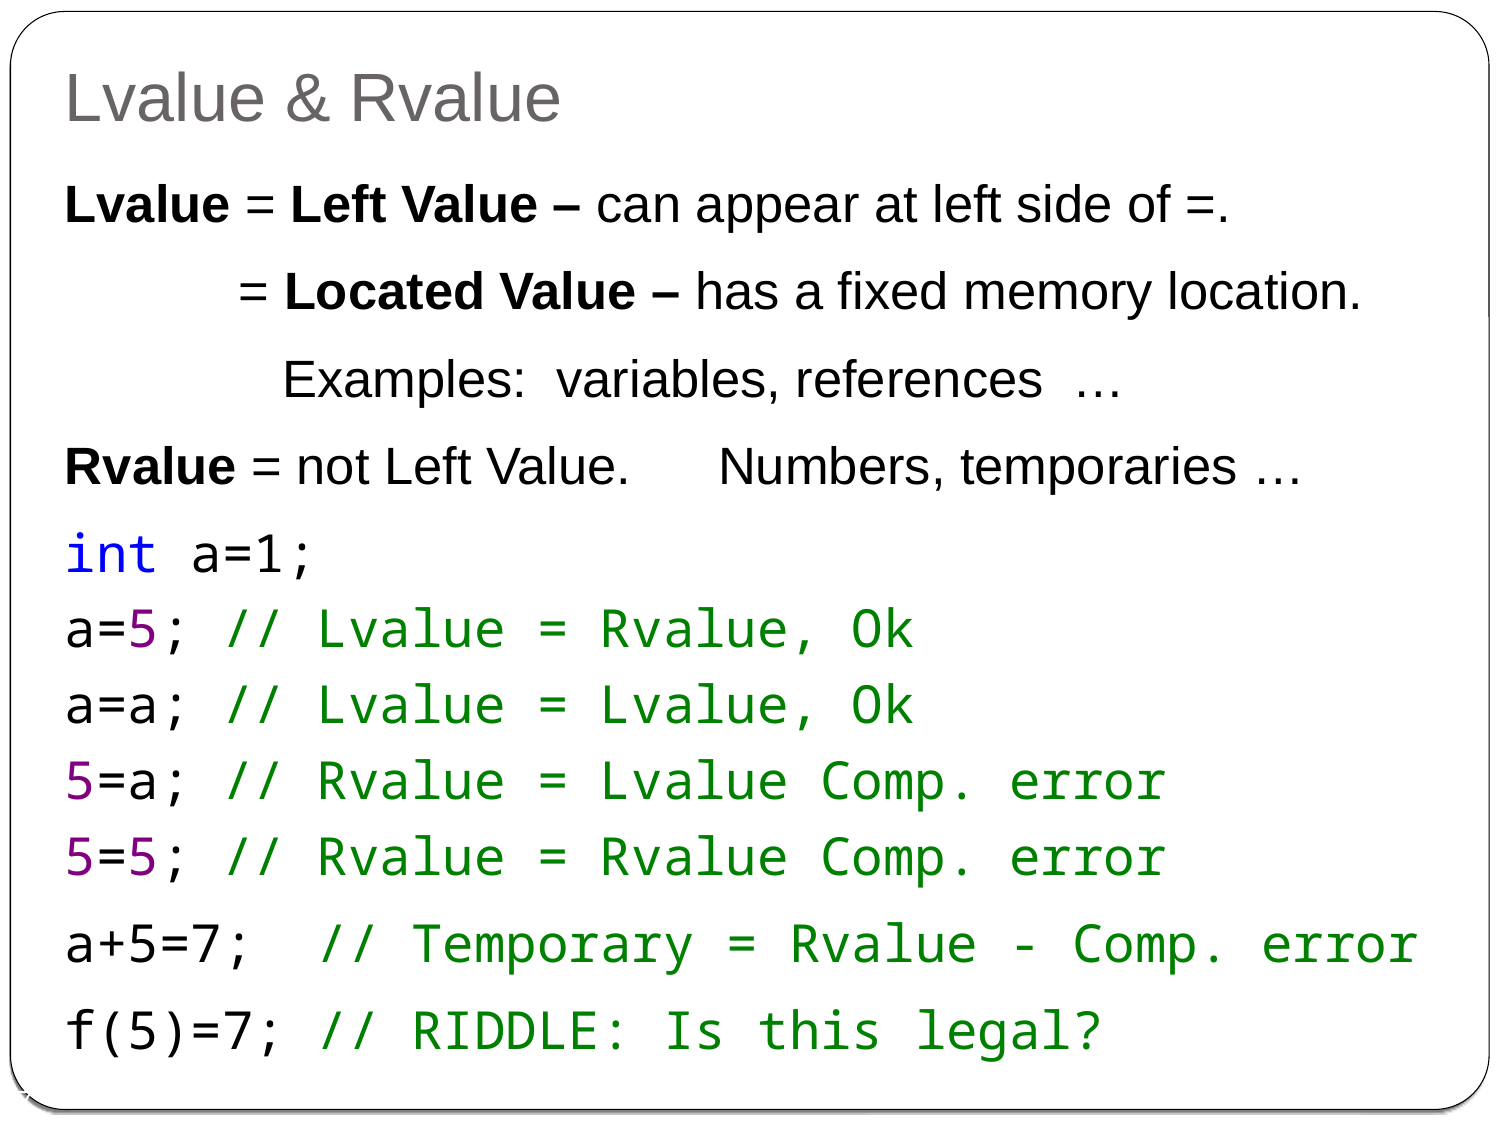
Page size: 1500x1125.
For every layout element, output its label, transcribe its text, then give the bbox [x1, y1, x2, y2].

slide_number <number> [0, 1074, 50, 1125]
list Lvalue = Left Value – can appear at left side of =. = Located Value – has a fixed memory location. Examples: variables, references … Rvalue = not Left Value. Numbers, temporaries … int a=1; a=5; // Lvalue = Rvalue, Ok a=a; // Lvalue = Lvalue, Ok 5=a; // Rvalue = Lvalue Comp. error 5=5; // Rvalue = Rvalue Comp. error a+5=7; // Temporary = Rvalue - Comp. error f(5)=7; // RIDDLE: Is this legal? [50, 149, 1450, 1088]
title Lvalue & Rvalue [50, 45, 1450, 149]
